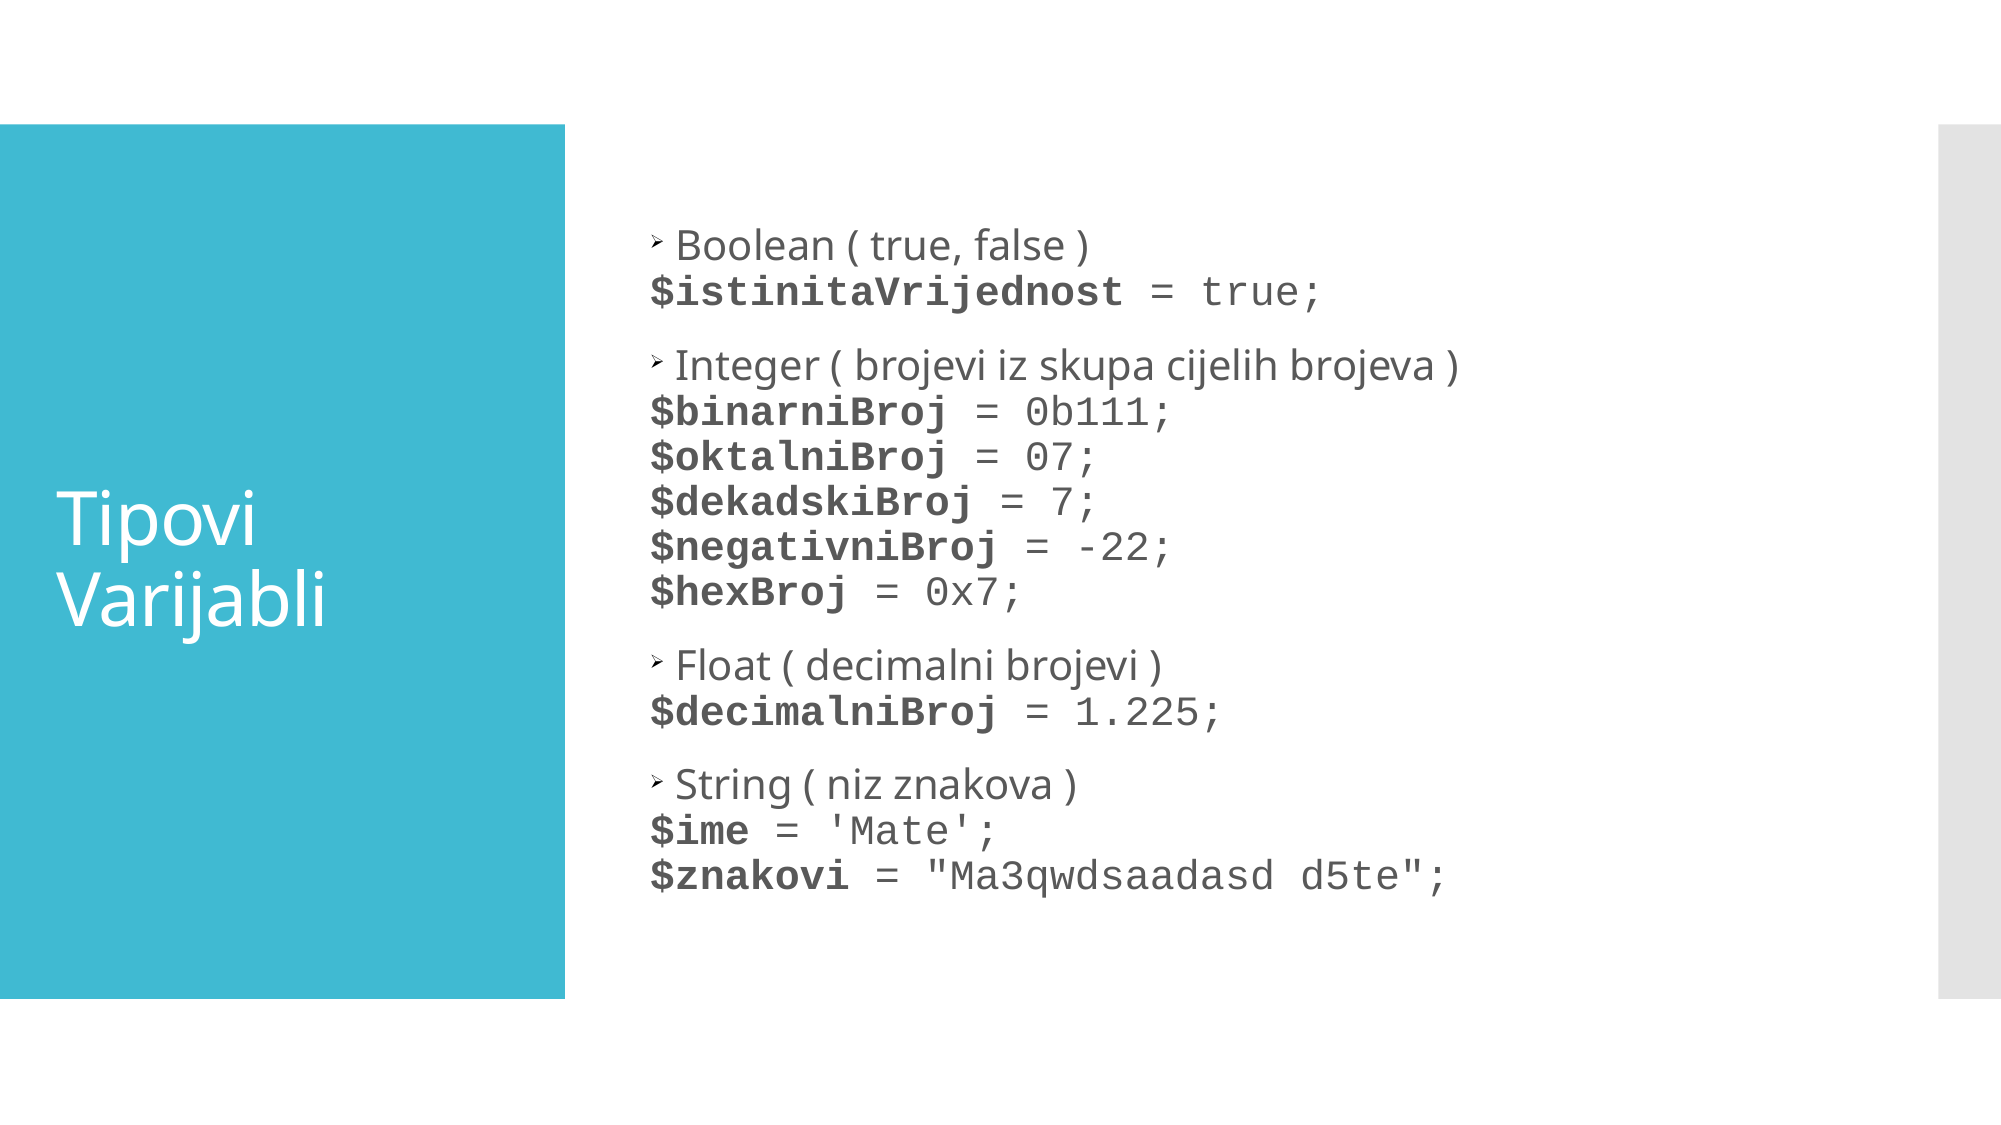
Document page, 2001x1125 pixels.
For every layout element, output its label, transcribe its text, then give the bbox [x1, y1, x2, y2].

list Boolean ( true, false ) $istinitaVrijednost = true; Integer ( brojevi iz skupa cijelih brojeva ) $binarniBroj = 0b111; $oktalniBroj = 07; $dekadskiBroj = 7; $negativniBroj = -22; $hexBroj = 0x7; Float ( decimalni brojevi ) $decimalniBroj = 1.225; String ( niz znakova ) $ime = 'Mate'; $znakovi = "Ma3qwdsaadasd d5te"; [634, 141, 1835, 982]
title Tipovi Varijabli [41, 184, 525, 940]
